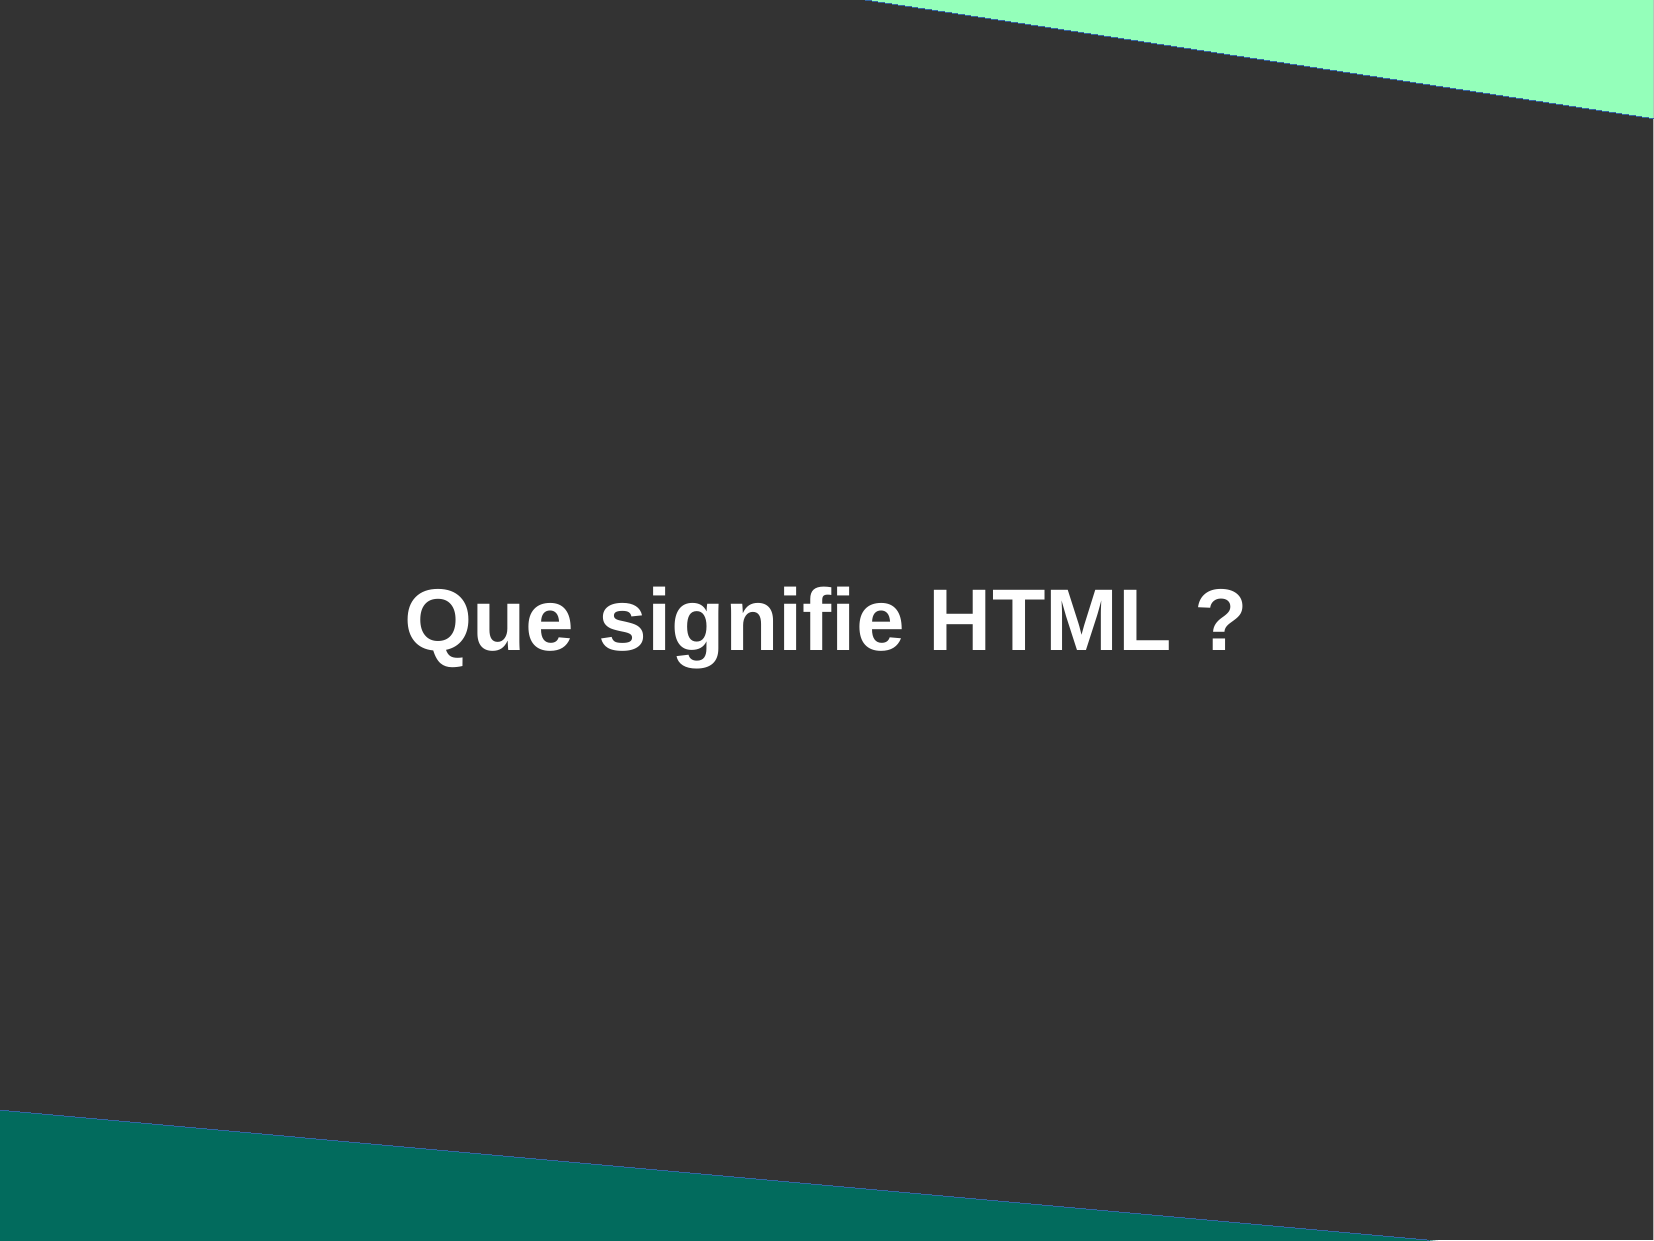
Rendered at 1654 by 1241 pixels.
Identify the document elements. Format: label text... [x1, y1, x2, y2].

title Que signifie HTML ? [31, 571, 1622, 702]
text_box [865, 0, 1654, 119]
